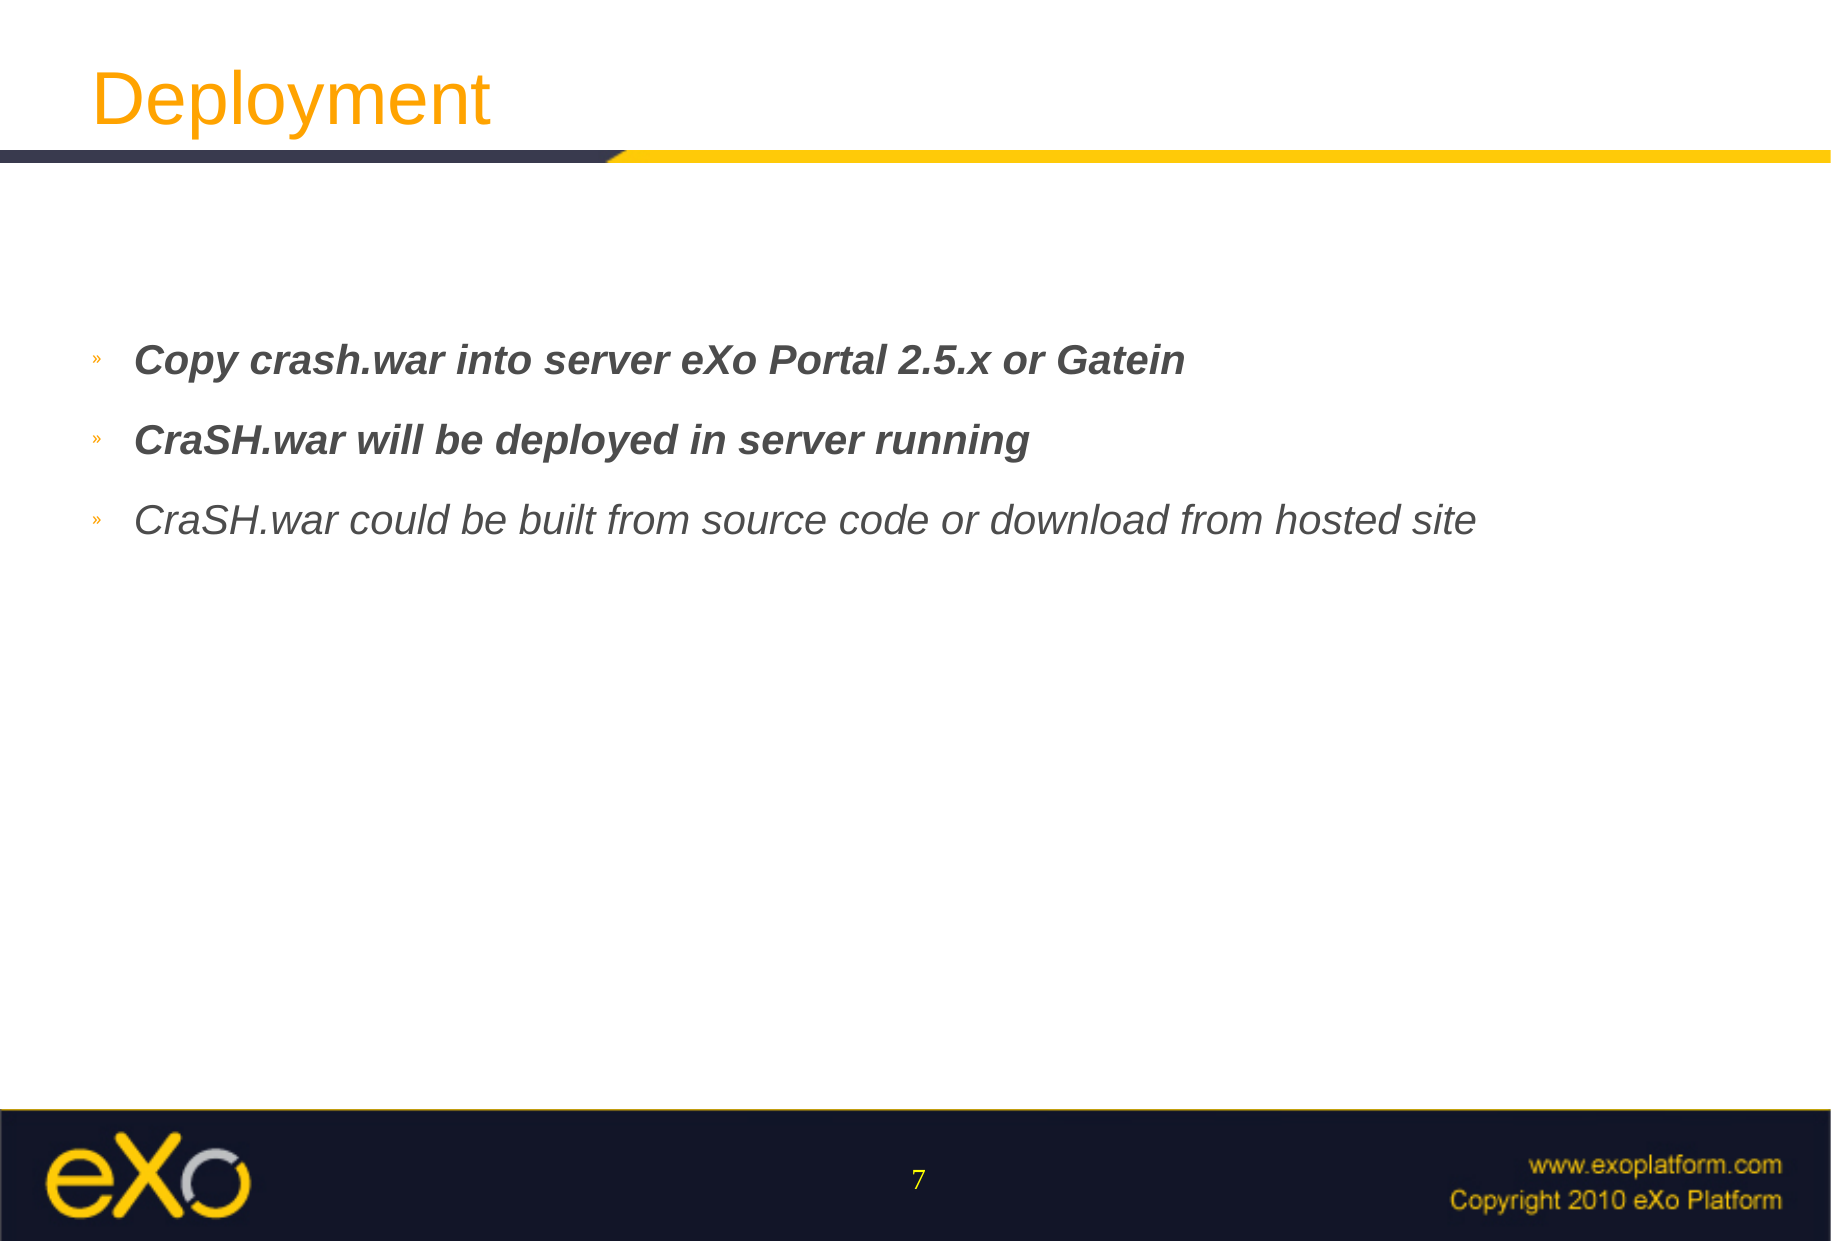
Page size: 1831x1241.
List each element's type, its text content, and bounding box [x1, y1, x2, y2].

picture [0, 1109, 1831, 1241]
text_box Deployment [91, 49, 1740, 151]
text_box Copy crash.war into server eXo Portal 2.5.x or Gatein CraSH.war will be deployed in server running CraSH.war could be built from source code or download from hosted site [91, 232, 1740, 1071]
picture [0, 150, 1831, 163]
